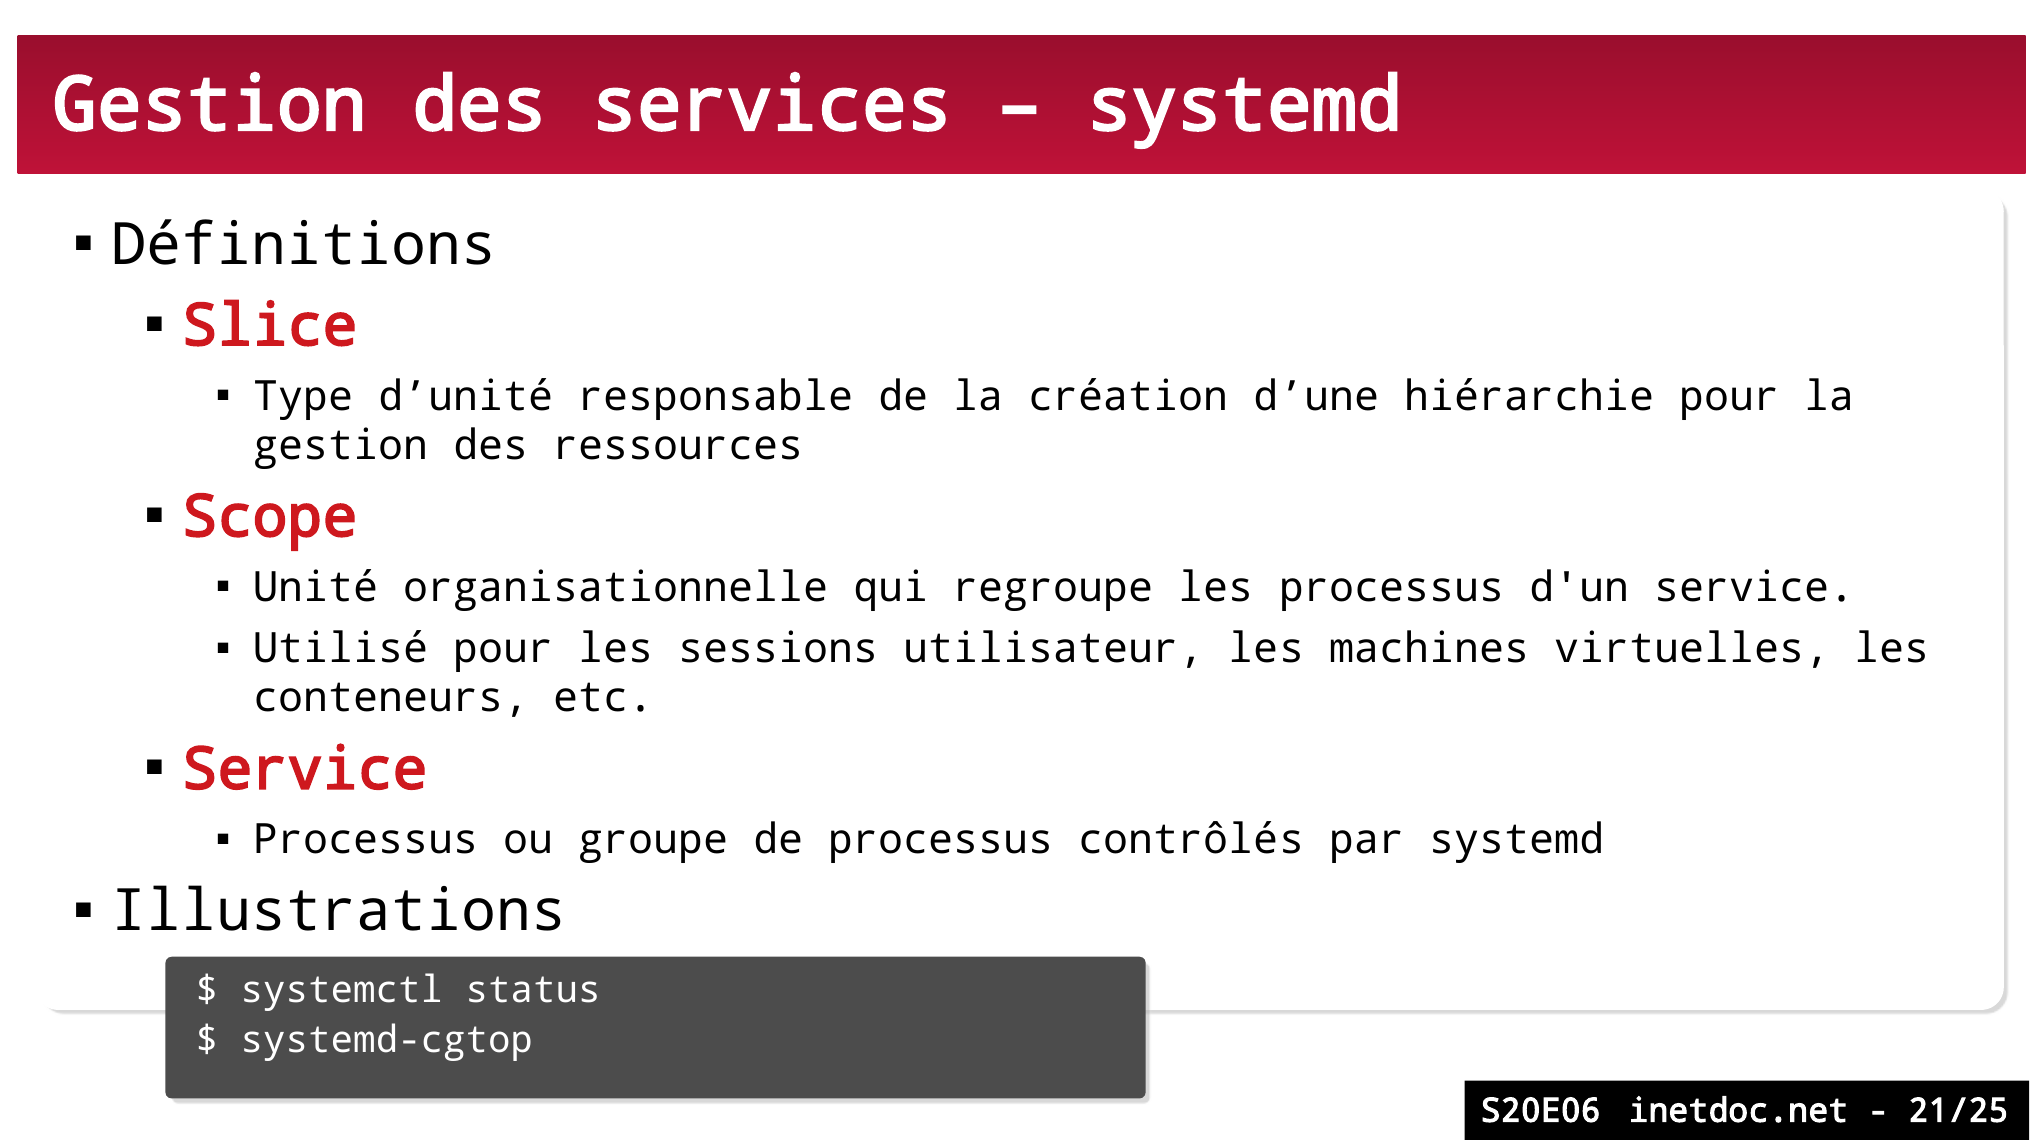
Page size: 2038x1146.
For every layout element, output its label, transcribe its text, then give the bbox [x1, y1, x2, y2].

text_box $ systemctl status $ systemd-cgtop [165, 956, 1146, 1099]
text_box S20E06 inetdoc.net - 22/25 [1464, 1080, 2030, 1140]
text_box Définitions Slice Type d’unité responsable de la création d’une hiérarchie pour la gestion des ressources Scope Unité organisationnelle qui regroupe les processus d'un service. Utilisé pour les sessions utilisateur, les machines virtuelles, les conteneurs, etc. Service Processus ou groupe de processus contrôlés par systemd Illustrations [35, 188, 2004, 1010]
text_box Gestion des services – systemd [17, 35, 2026, 174]
